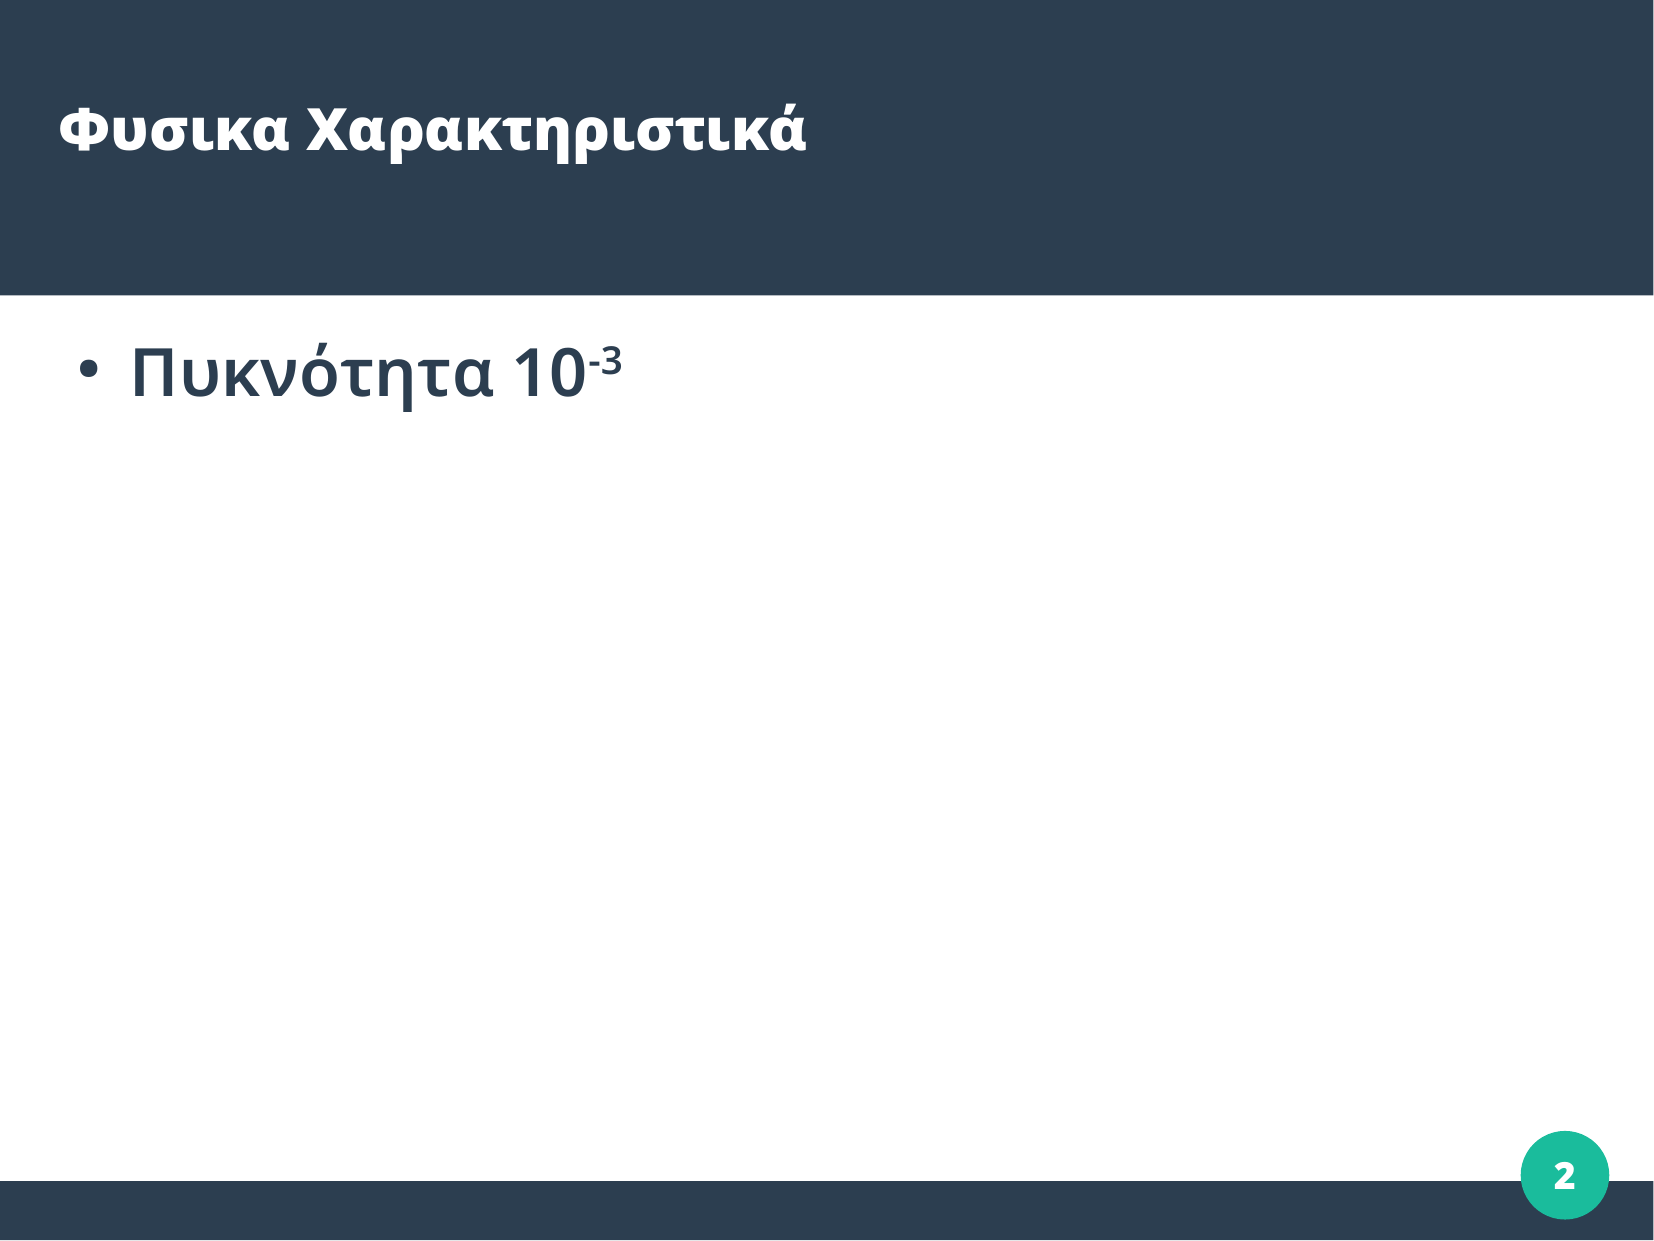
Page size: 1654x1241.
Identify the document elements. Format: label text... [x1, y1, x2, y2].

title Φυσικα Χαρακτηριστικά [59, 49, 1595, 207]
list Πυκνότητα 10-3 [59, 324, 1595, 1152]
